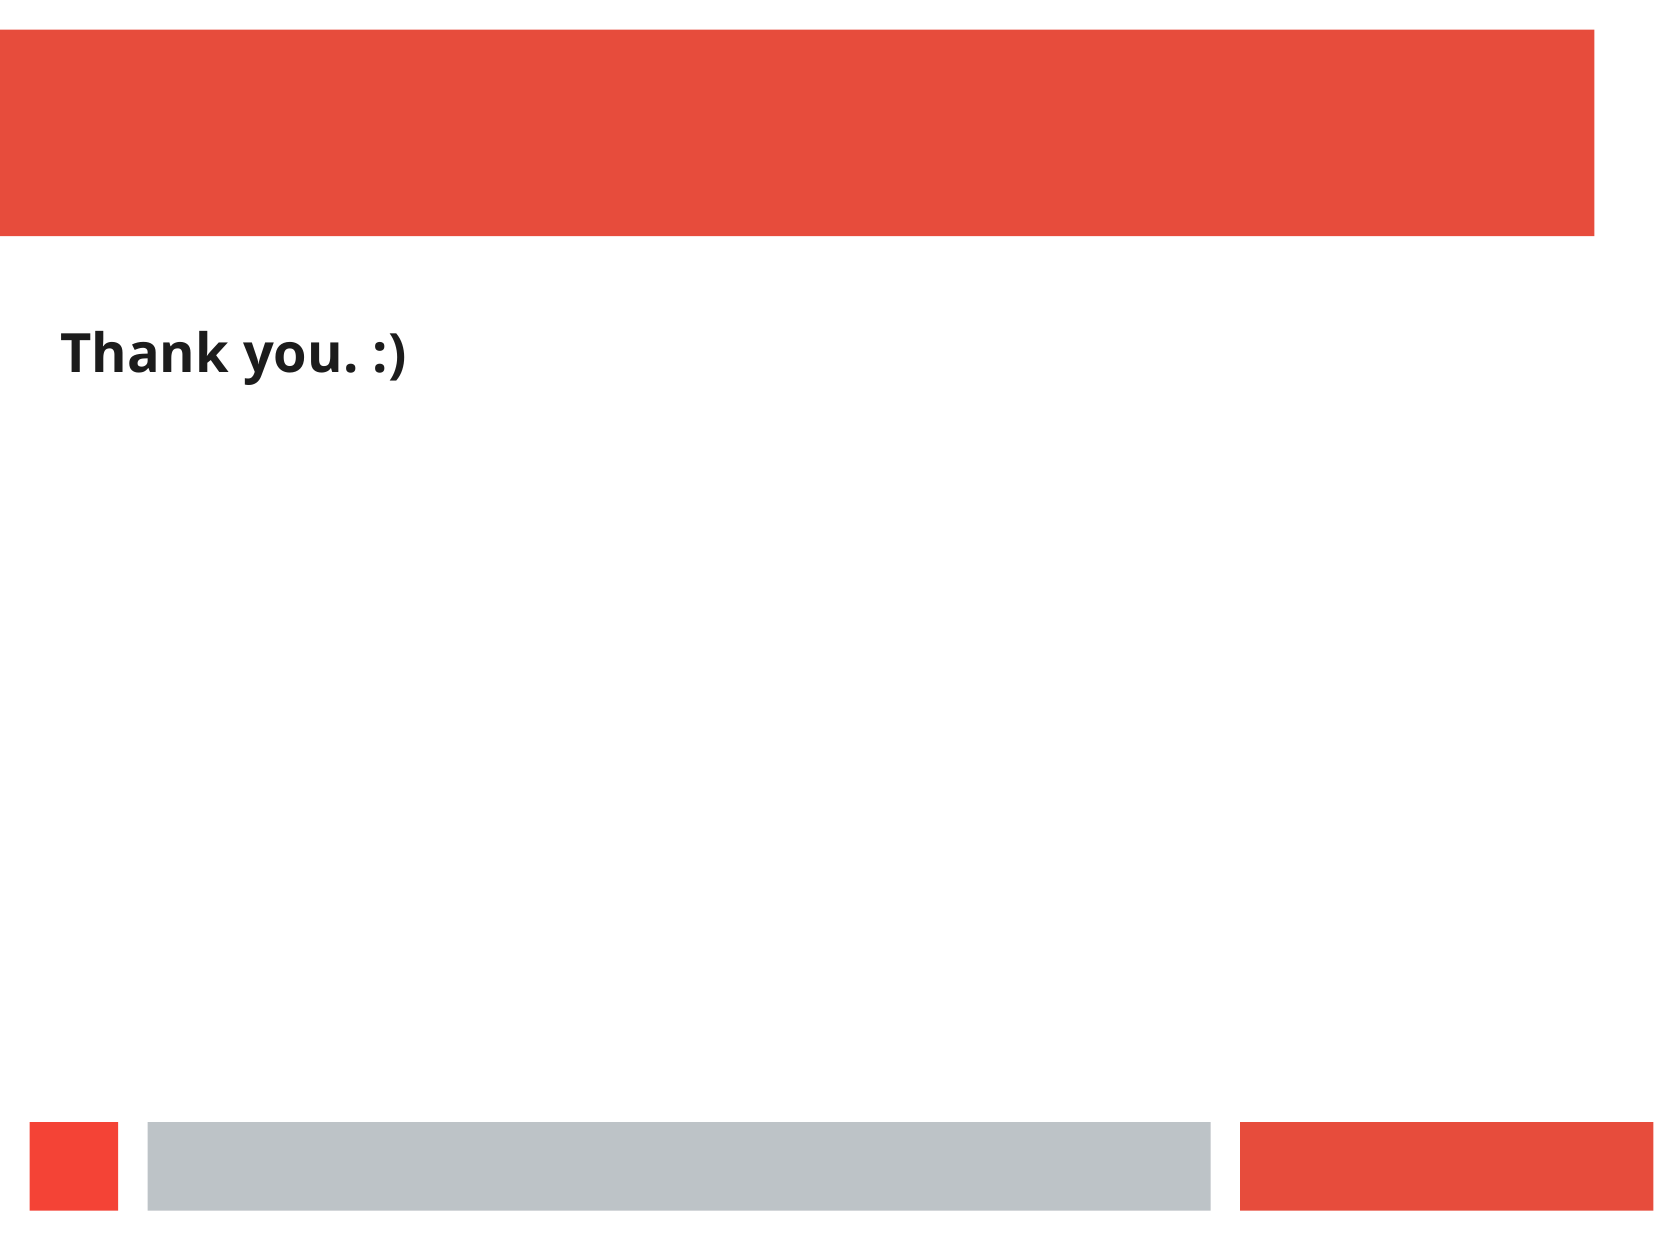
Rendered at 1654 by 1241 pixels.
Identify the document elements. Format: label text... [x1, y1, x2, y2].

subtitle Thank you. :) [60, 315, 1596, 1000]
